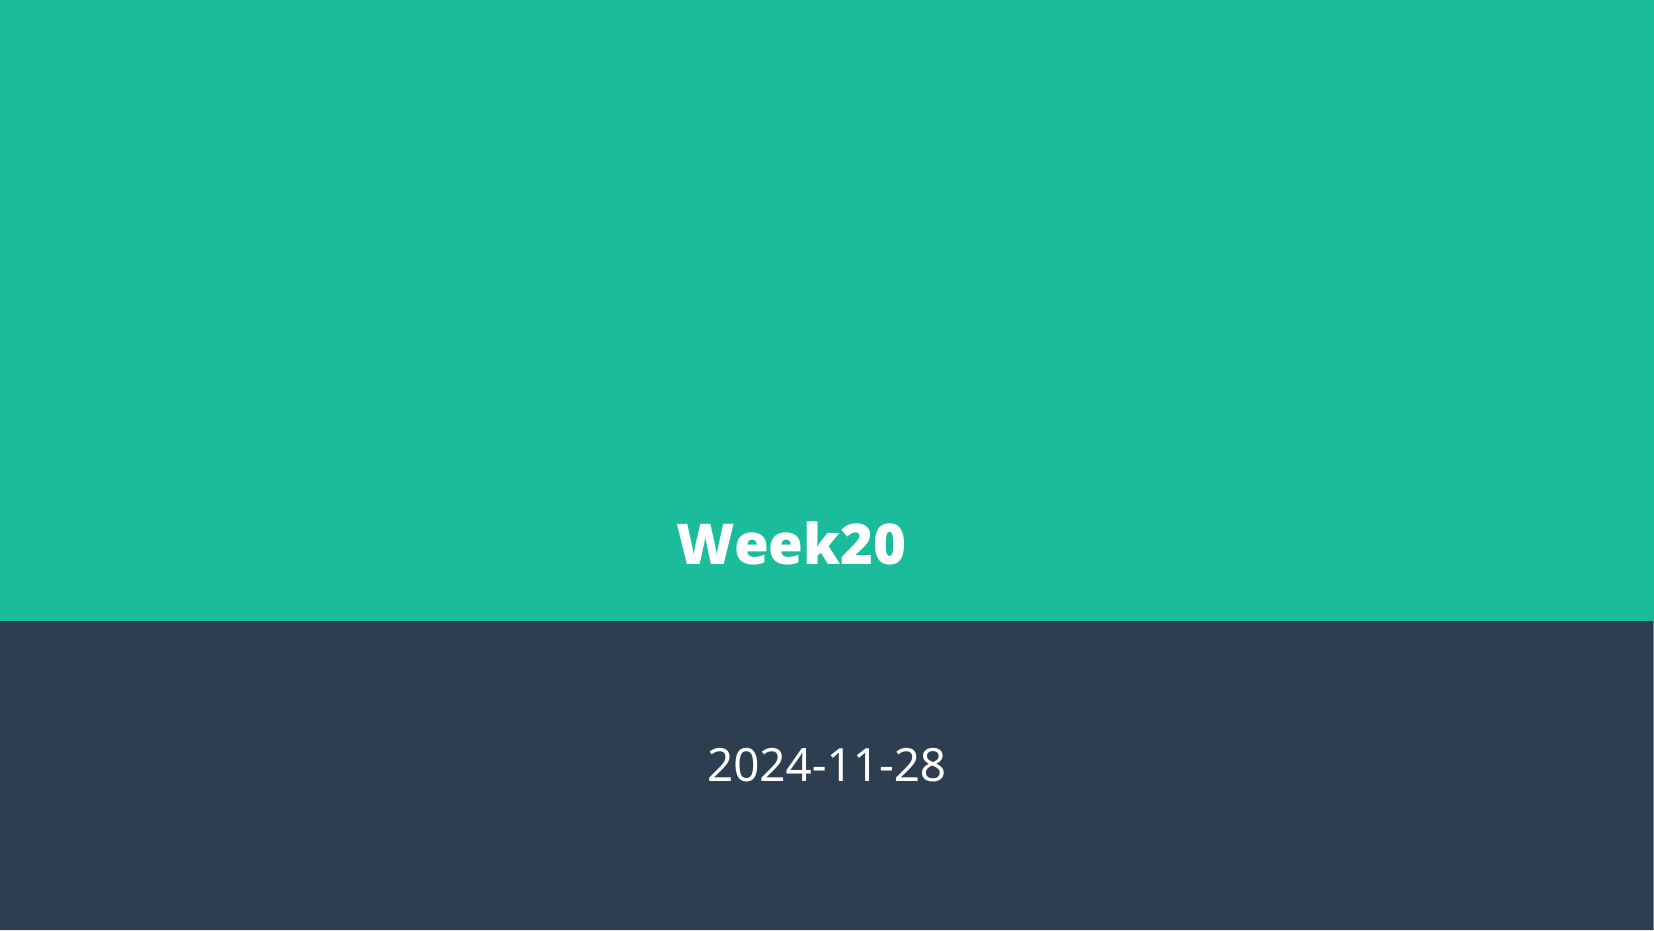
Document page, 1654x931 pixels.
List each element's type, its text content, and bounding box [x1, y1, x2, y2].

title Week20 [59, 465, 1595, 583]
subtitle 2024-11-28 [59, 642, 1595, 886]
